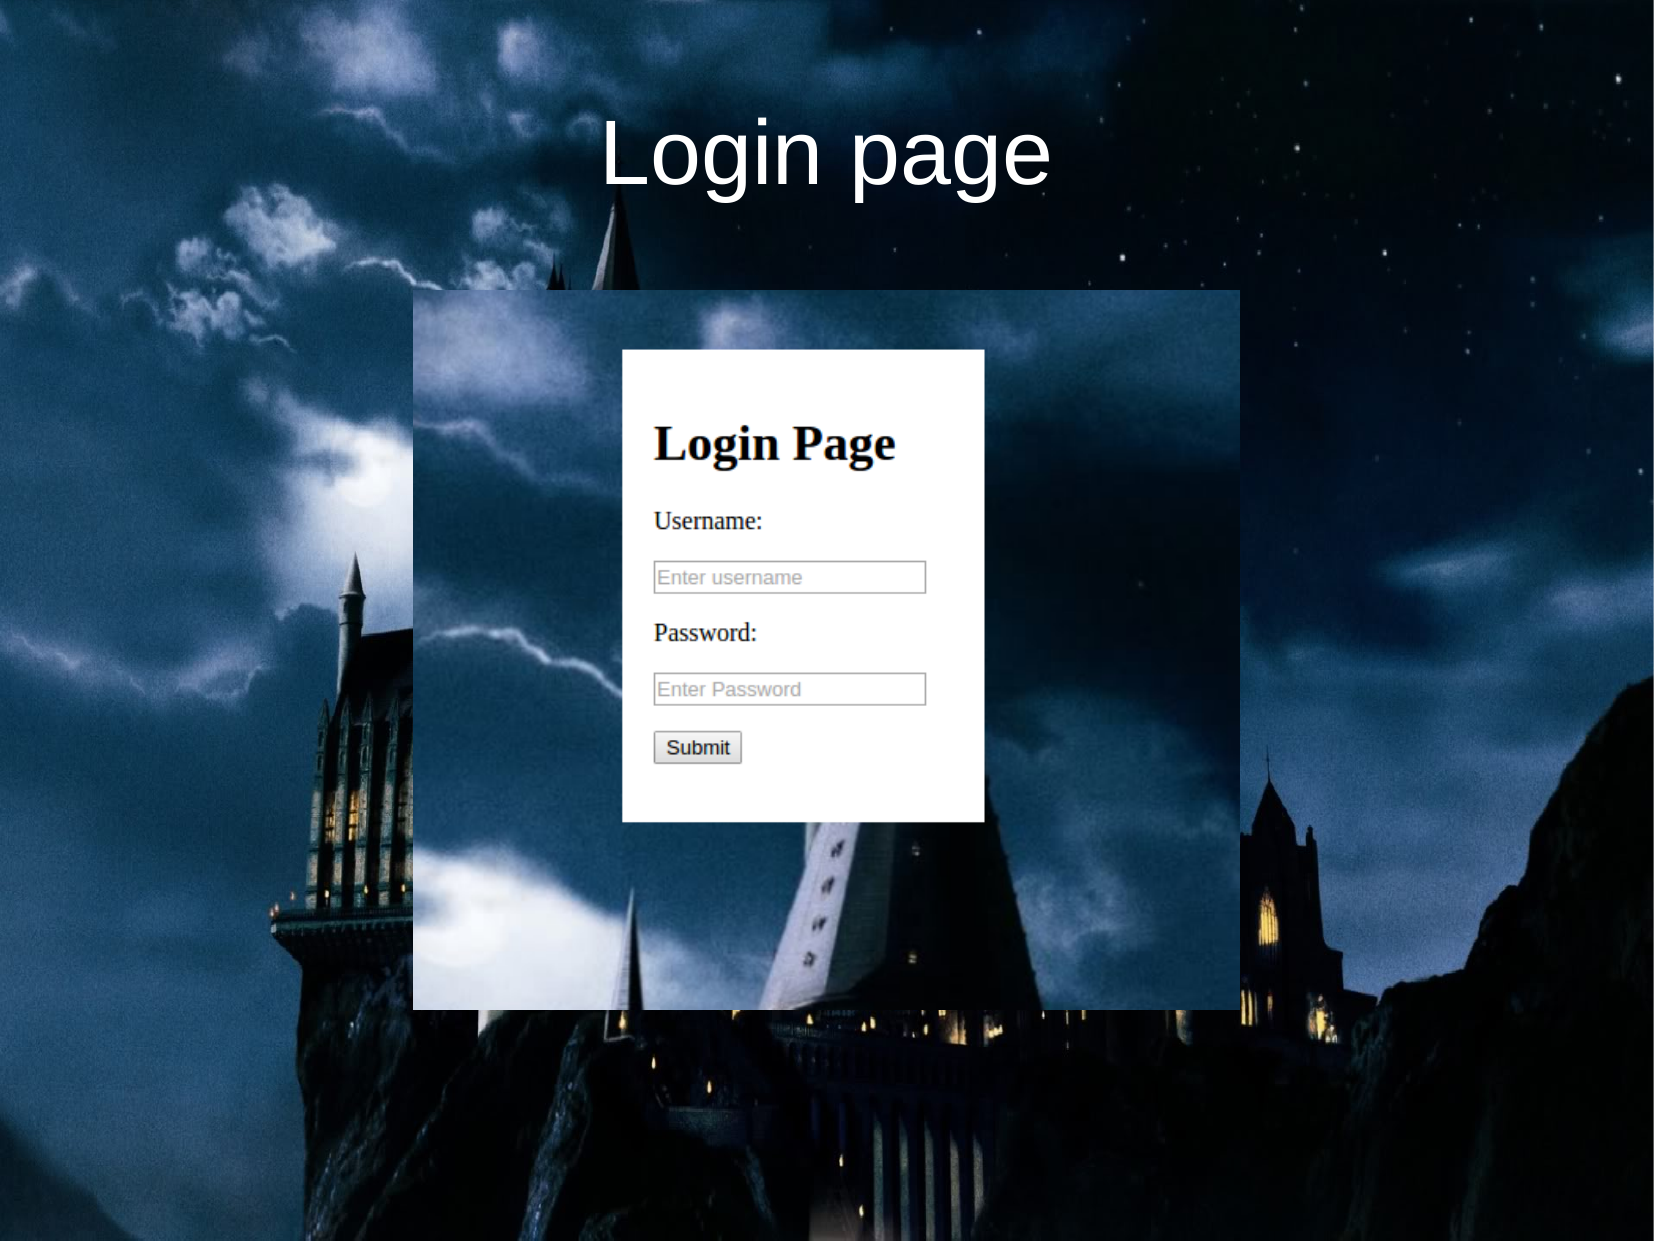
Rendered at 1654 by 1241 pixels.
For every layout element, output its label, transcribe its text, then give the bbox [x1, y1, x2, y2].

title Login page [82, 49, 1571, 257]
picture [0, 0, 1654, 1241]
